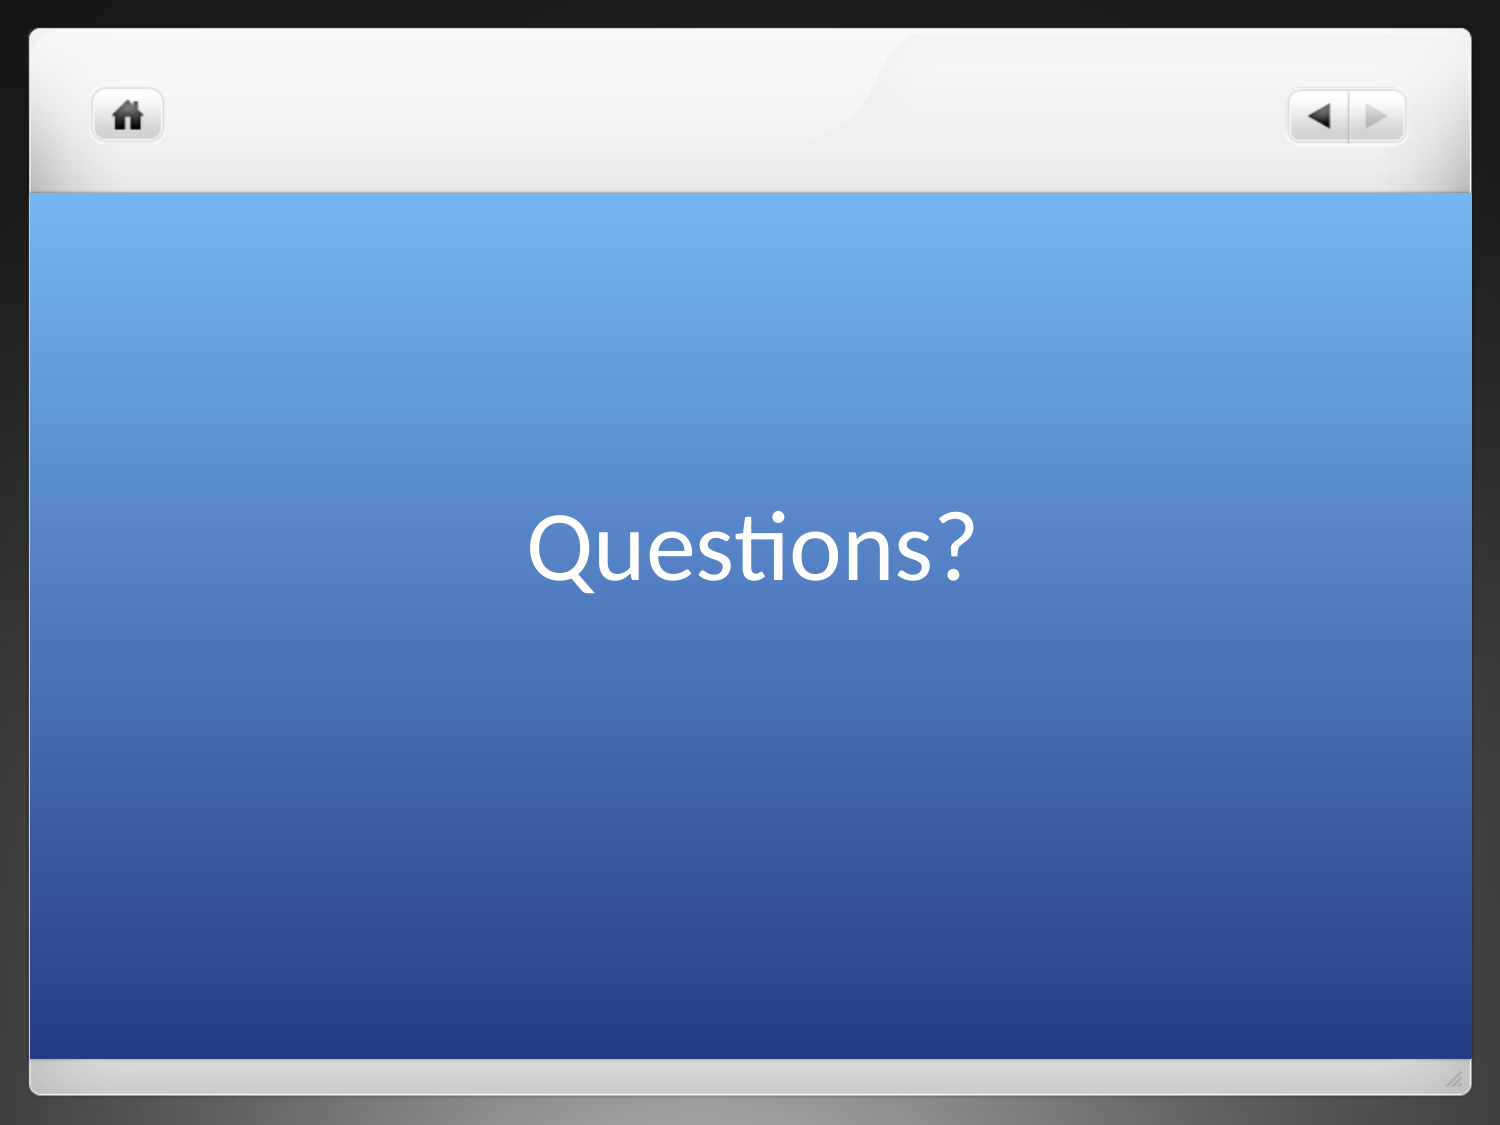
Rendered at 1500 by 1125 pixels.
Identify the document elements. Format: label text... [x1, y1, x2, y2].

title Questions? [72, 449, 1435, 608]
picture [0, 0, 1500, 1125]
